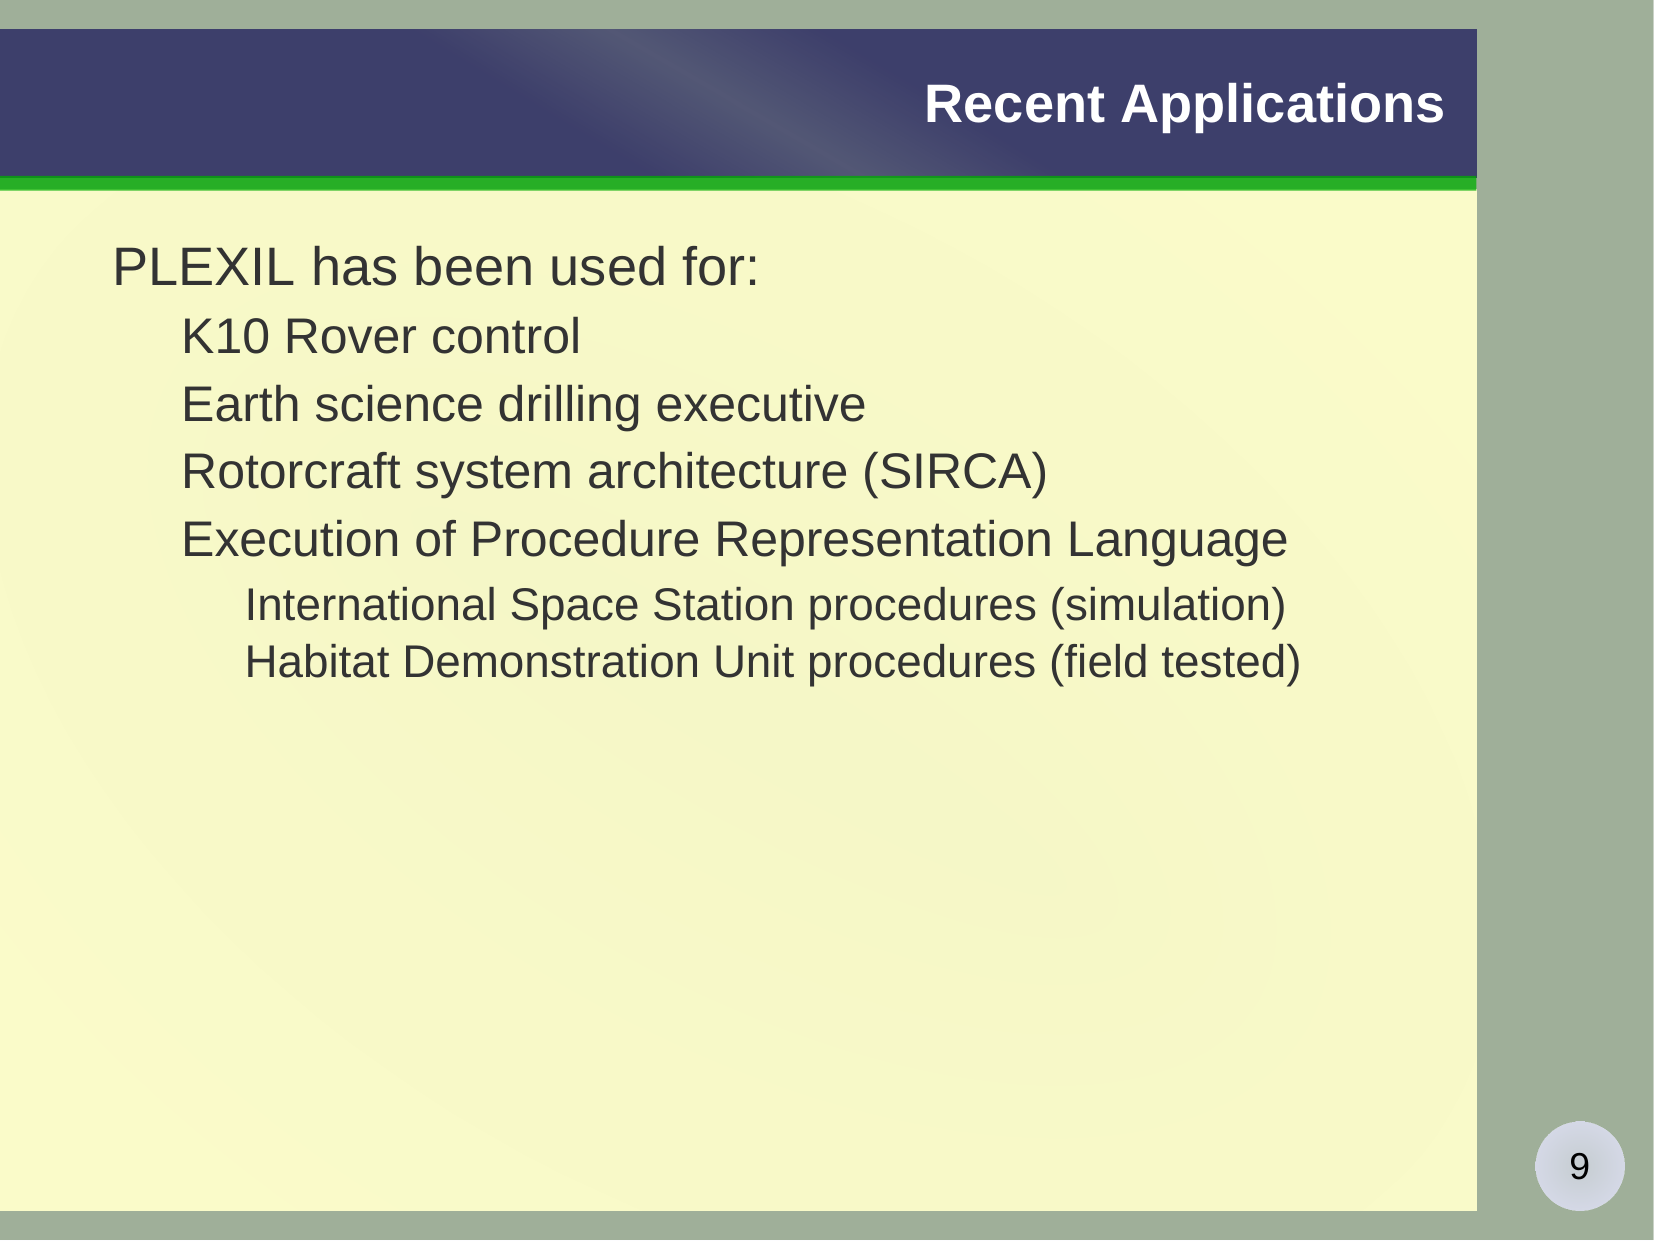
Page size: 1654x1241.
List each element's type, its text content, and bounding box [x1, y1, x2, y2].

title Recent Applications [29, 59, 1447, 148]
list PLEXIL has been used for: K10 Rover control Earth science drilling executive Rotorcraft system architecture (SIRCA) Execution of Procedure Representation Language International Space Station procedures (simulation) Habitat Demonstration Unit procedures (field tested) [59, 236, 1418, 1182]
